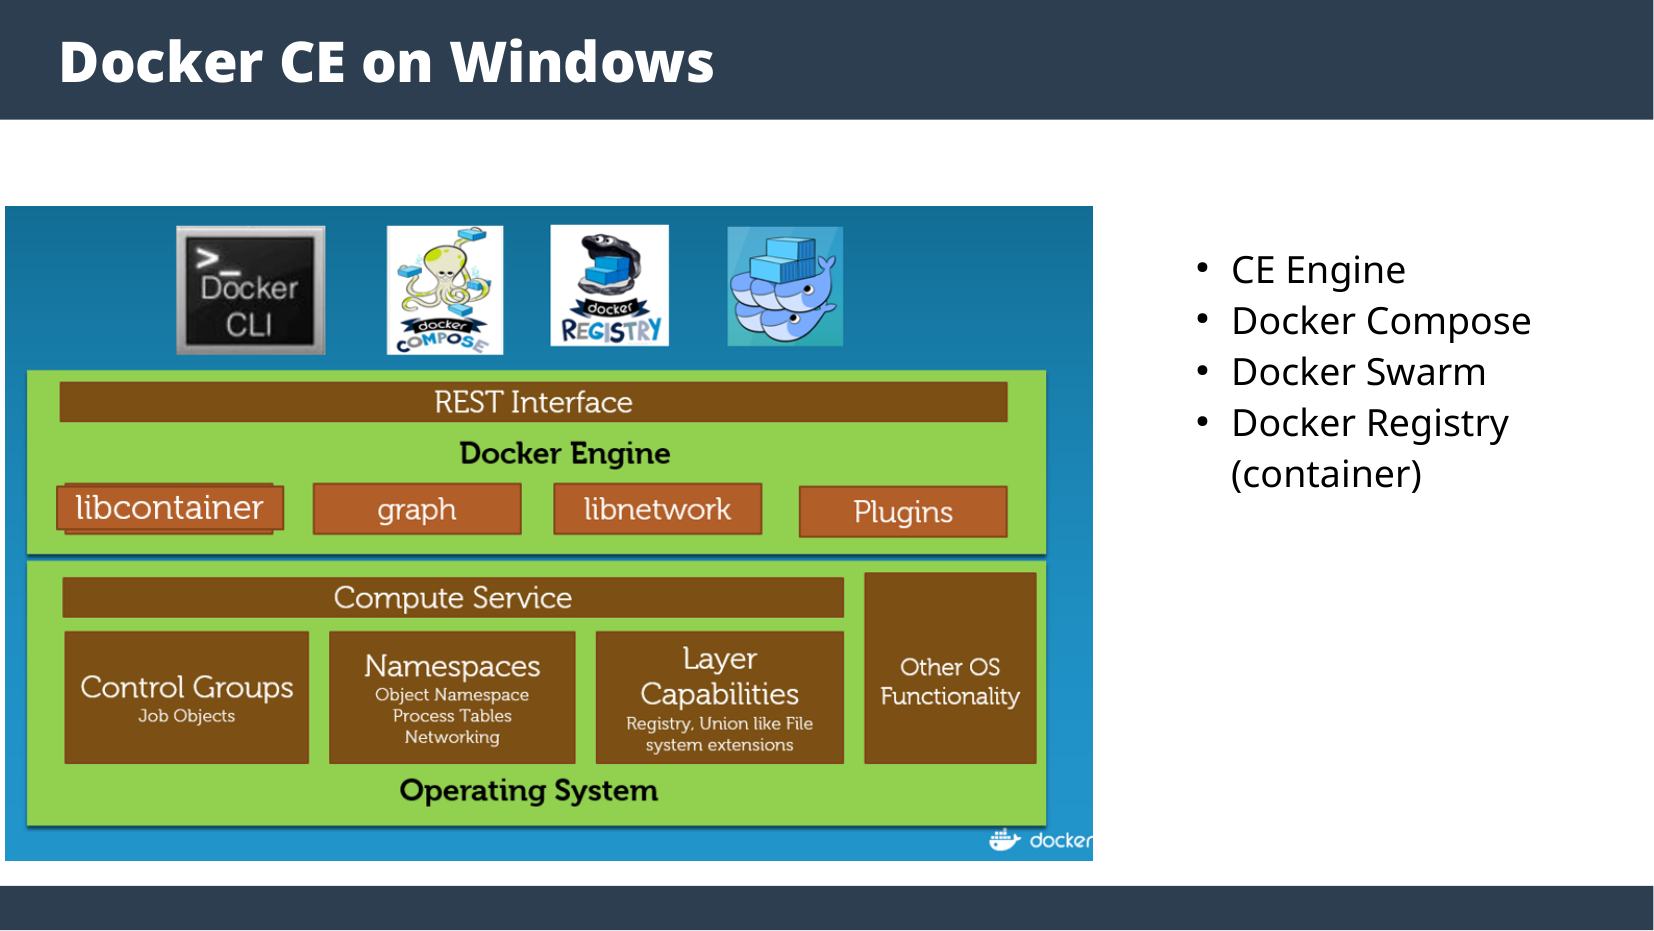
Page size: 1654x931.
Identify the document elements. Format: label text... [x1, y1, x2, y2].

title Docker CE on Windows [59, 1, 1595, 120]
picture [5, 206, 1093, 861]
text_box CE Engine Docker Compose Docker Swarm Docker Registry (container) [1181, 236, 1625, 485]
